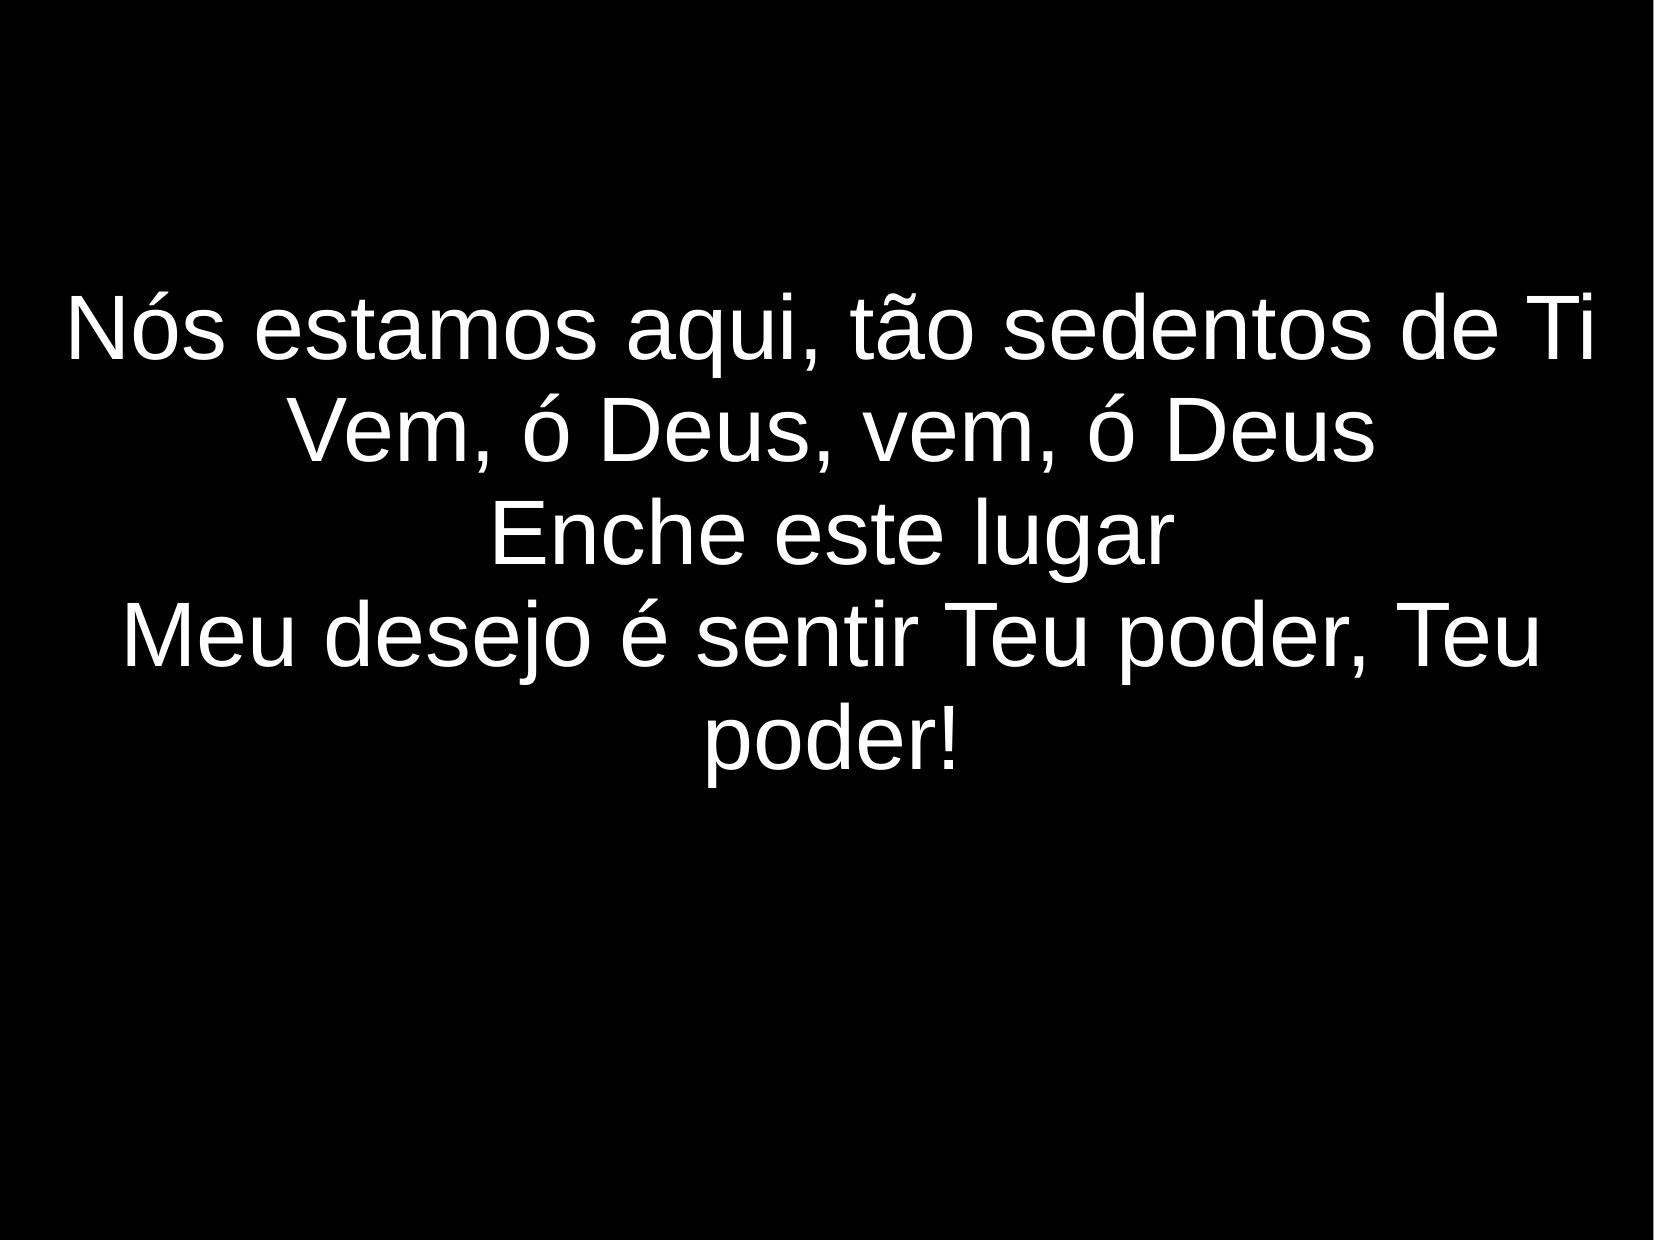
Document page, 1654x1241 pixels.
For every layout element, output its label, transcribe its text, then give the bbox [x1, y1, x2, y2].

subtitle Nós estamos aqui, tão sedentos de Ti Vem, ó Deus, vem, ó Deus Enche este lugar Meu desejo é sentir Teu poder, Teu poder! [35, 49, 1630, 1193]
